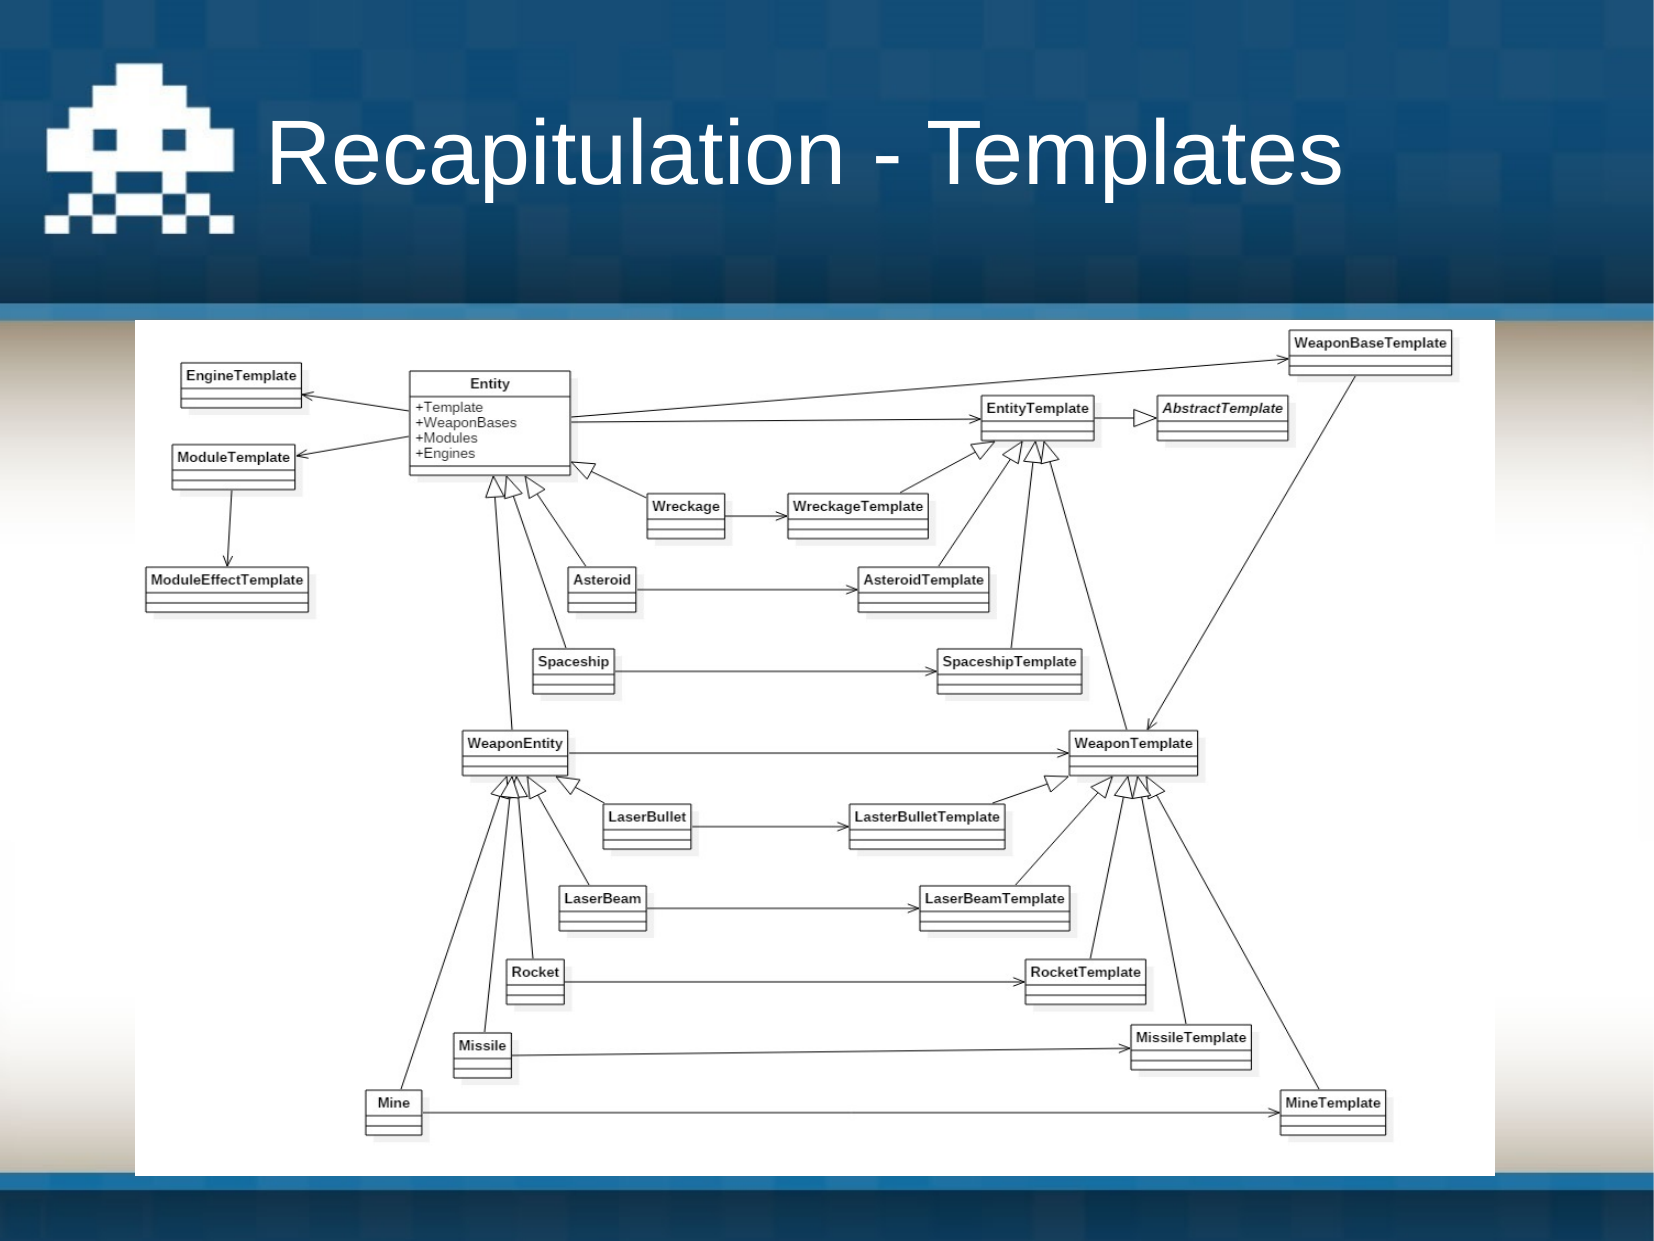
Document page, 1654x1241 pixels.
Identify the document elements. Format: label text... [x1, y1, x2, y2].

title Recapitulation - Templates [265, 49, 1571, 257]
picture [0, 0, 1654, 1241]
